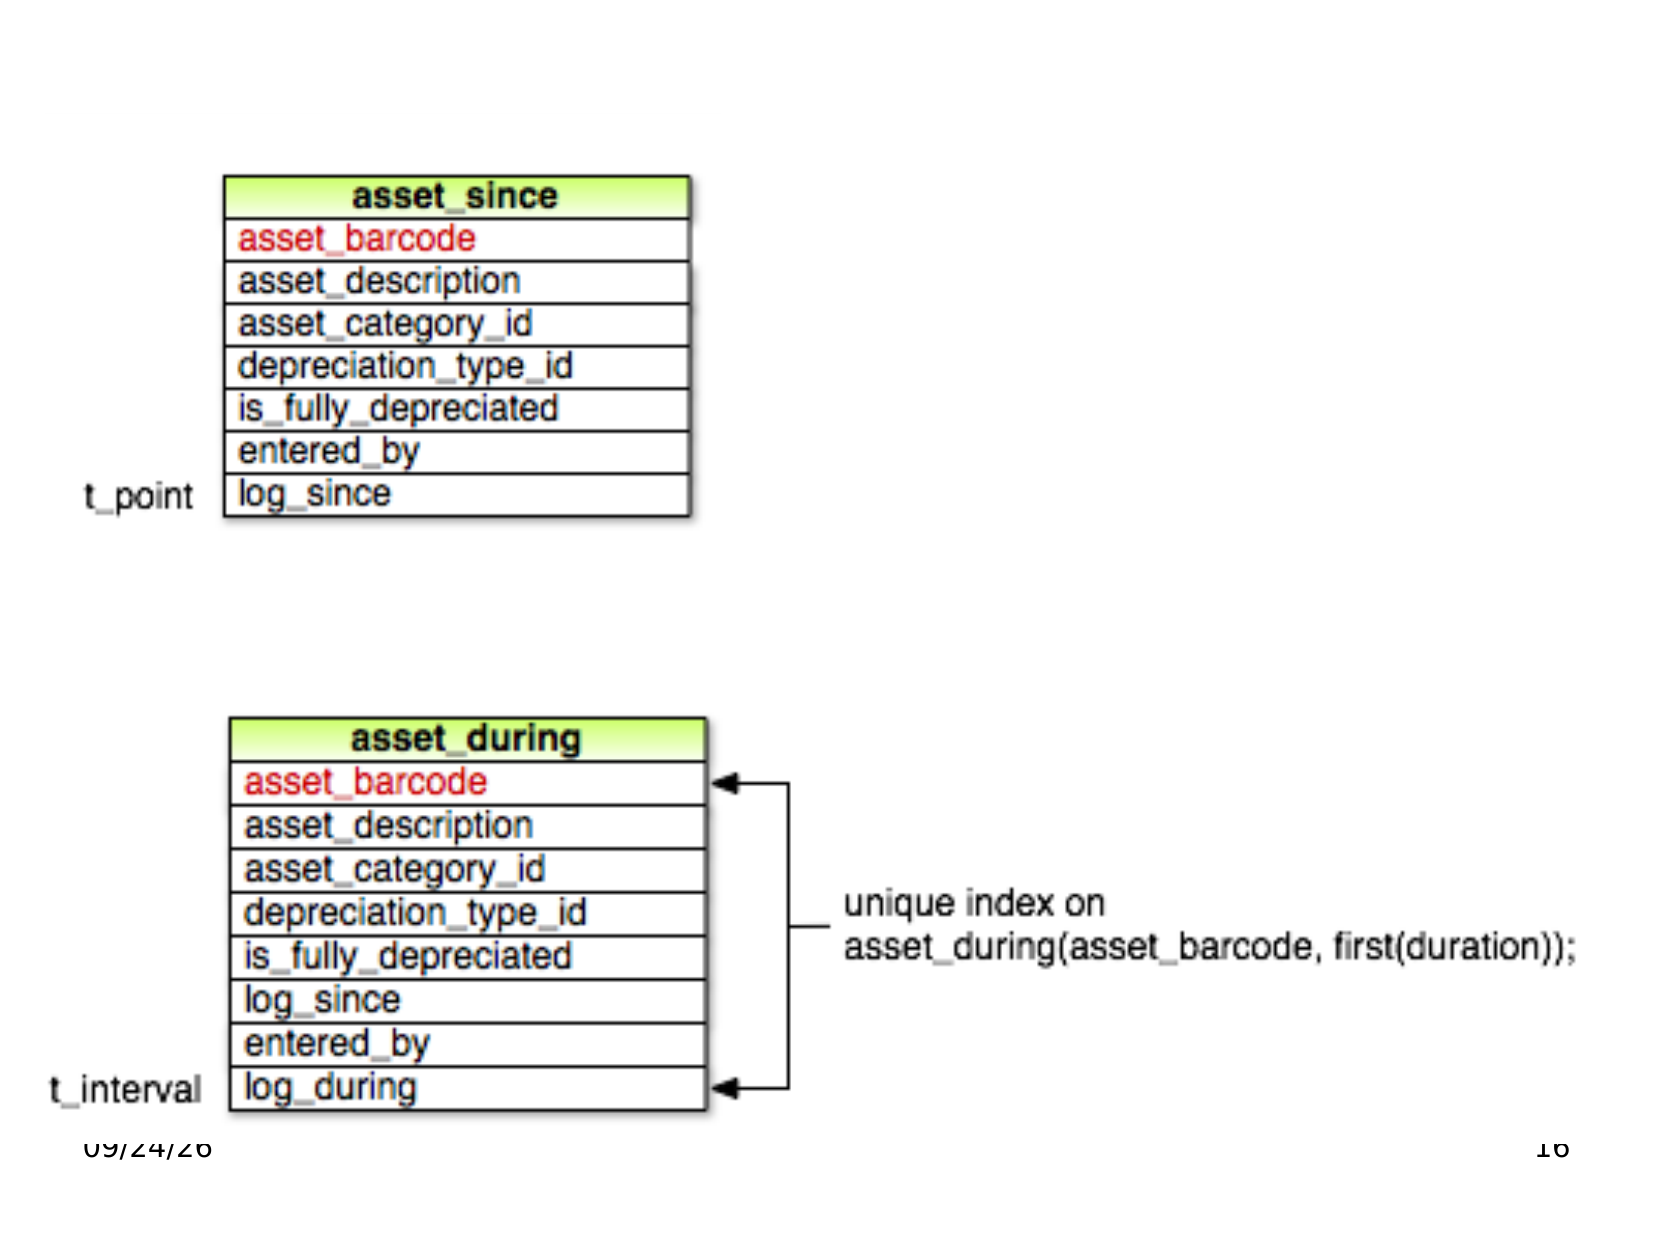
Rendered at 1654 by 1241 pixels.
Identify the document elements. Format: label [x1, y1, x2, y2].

picture [0, 674, 1613, 1144]
picture [45, 112, 721, 543]
